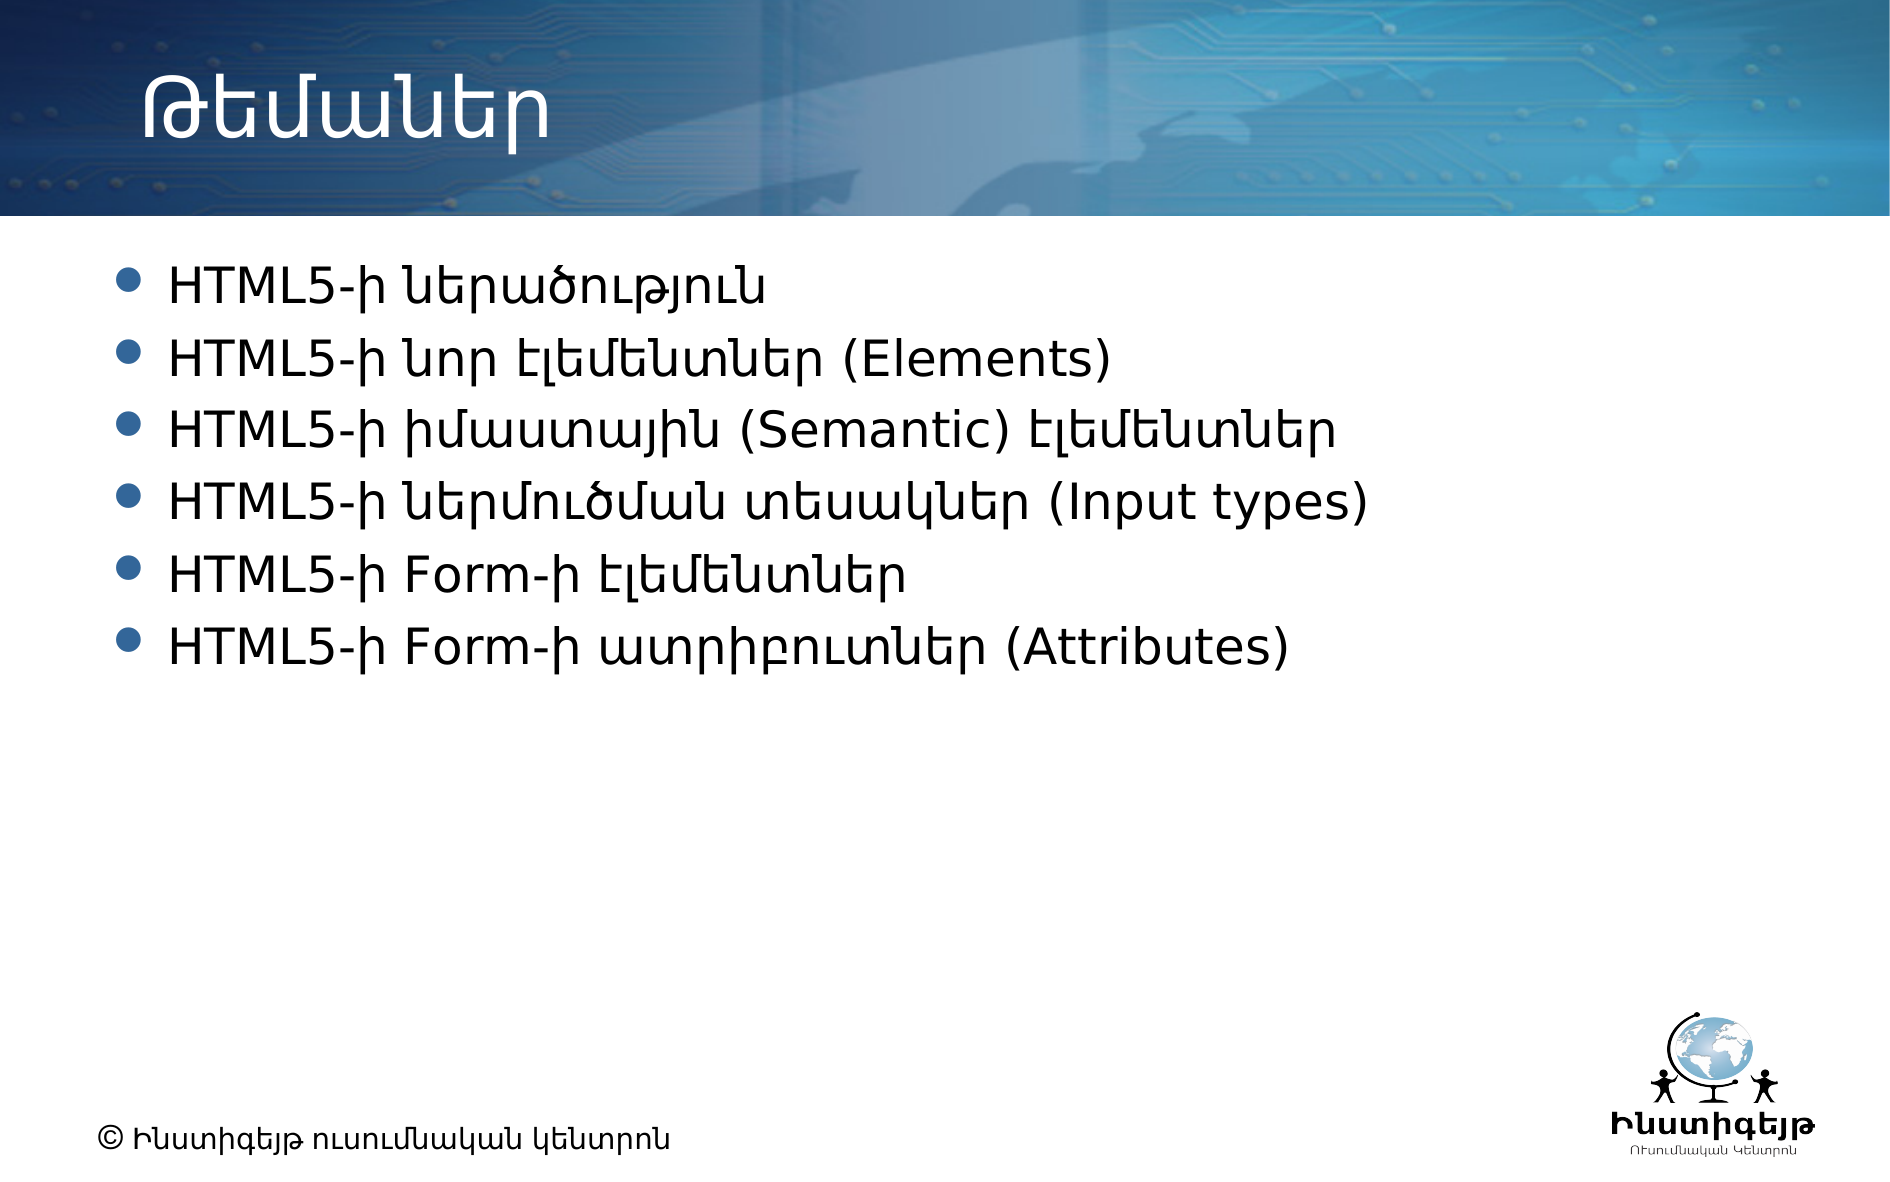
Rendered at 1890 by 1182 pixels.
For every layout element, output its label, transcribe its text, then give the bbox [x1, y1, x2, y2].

list HTML5-ի ներածություն HTML5-ի նոր էլեմենտներ (Elements) HTML5-ի իմաստային (Semantic) էլեմենտներ HTML5-ի ներմուծման տեսակներ (Input types) HTML5-ի Form-ի էլեմենտներ HTML5-ի Form-ի ատրիբուտներ (Attributes) [112, 262, 1802, 276]
picture [0, 0, 1890, 216]
picture [1612, 1012, 1815, 1157]
